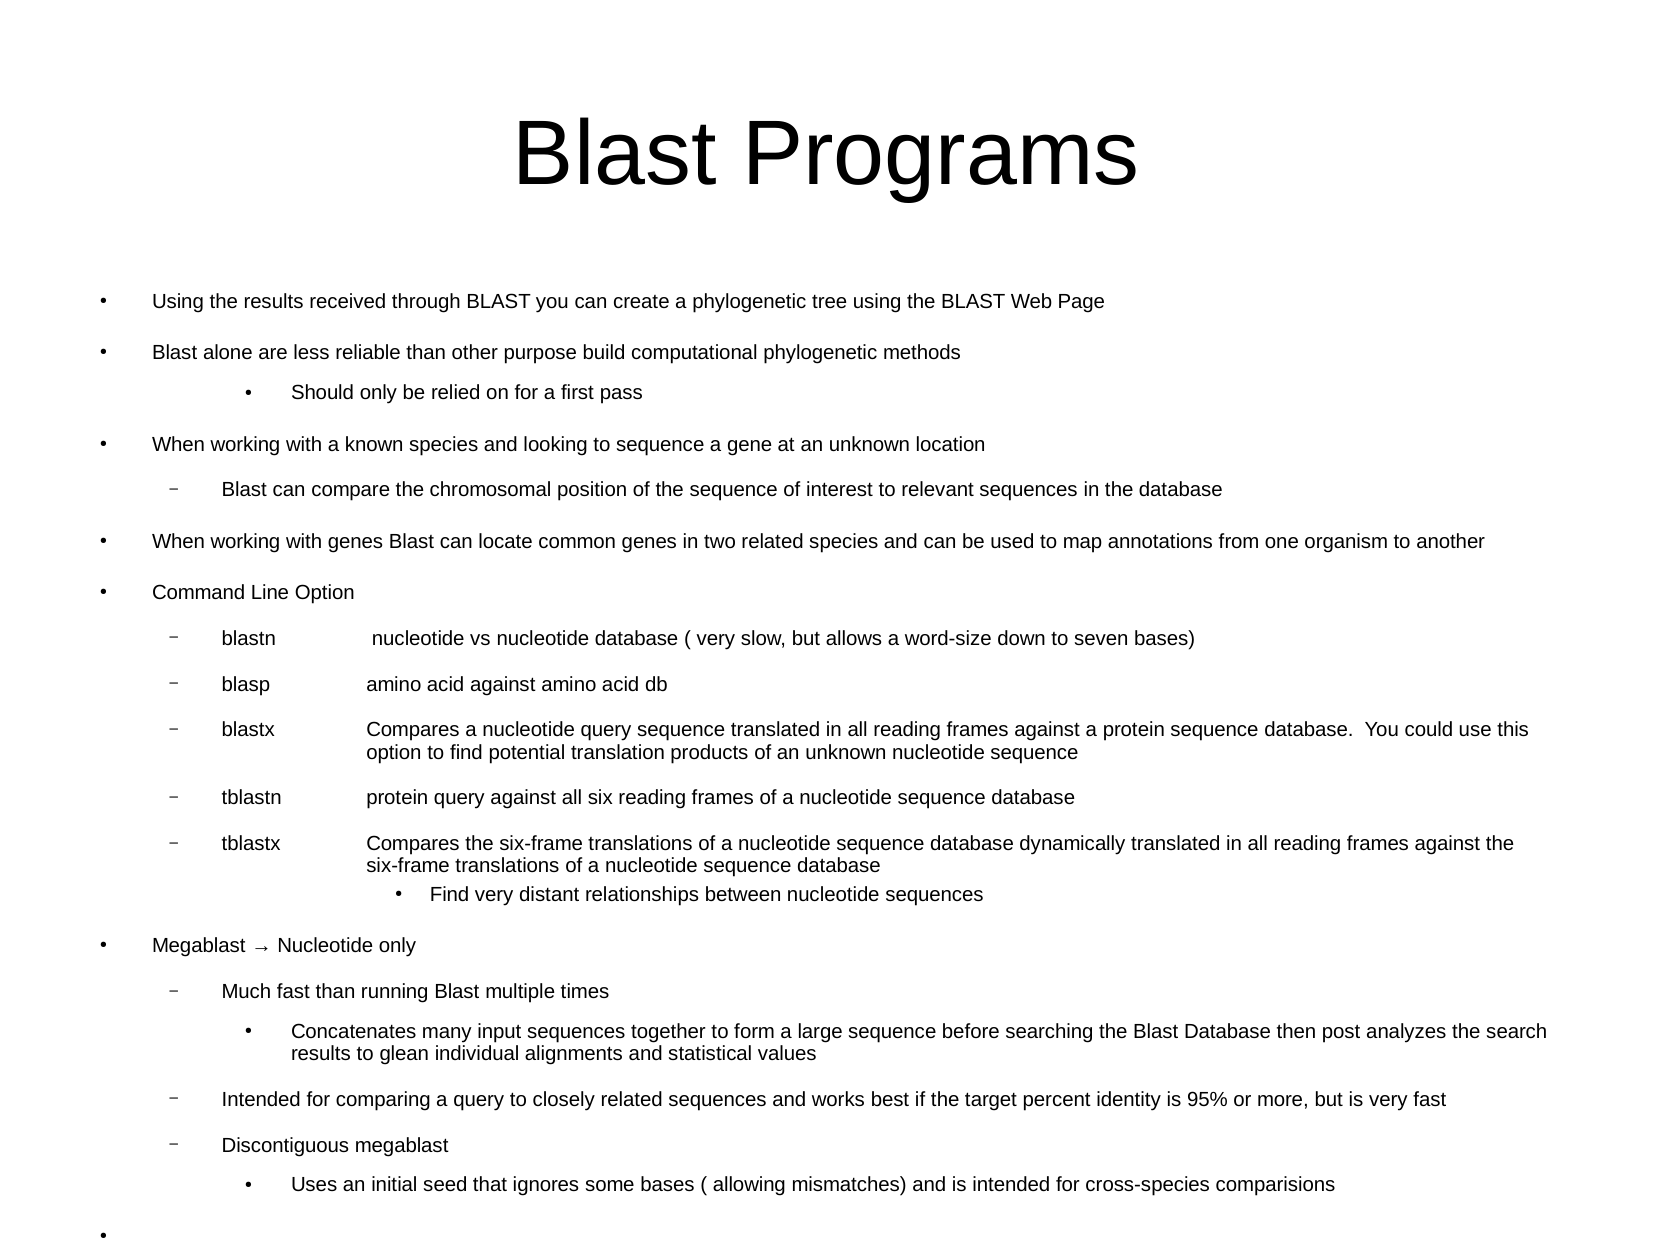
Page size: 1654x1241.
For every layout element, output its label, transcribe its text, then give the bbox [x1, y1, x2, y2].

title Blast Programs [82, 49, 1571, 257]
list Using the results received through BLAST you can create a phylogenetic tree using the BLAST Web Page Blast alone are less reliable than other purpose build computational phylogenetic methods Should only be relied on for a first pass When working with a known species and looking to sequence a gene at an unknown location Blast can compare the chromosomal position of the sequence of interest to relevant sequences in the database When working with genes Blast can locate common genes in two related species and can be used to map annotations from one organism to another Command Line Option blastn nucleotide vs nucleotide database ( very slow, but allows a word-size down to seven bases) blasp amino acid against amino acid db blastx Compares a nucleotide query sequence translated in all reading frames against a protein sequence database. You could use this option to find potential translation products of an unknown nucleotide sequence tblastn protein query against all six reading frames of a nucleotide sequence database tblastx Compares the six-frame translations of a nucleotide sequence database dynamically translated in all reading frames against the six-frame translations of a nucleotide sequence database Find very distant relationships between nucleotide sequences Megablast → Nucleotide only Much fast than running Blast multiple times Concatenates many input sequences together to form a large sequence before searching the Blast Database then post analyzes the search results to glean individual alignments and statistical values Intended for comparing a query to closely related sequences and works best if the target percent identity is 95% or more, but is very fast Discontiguous megablast Uses an initial seed that ignores some bases ( allowing mismatches) and is intended for cross-species comparisions [82, 290, 1571, 1205]
